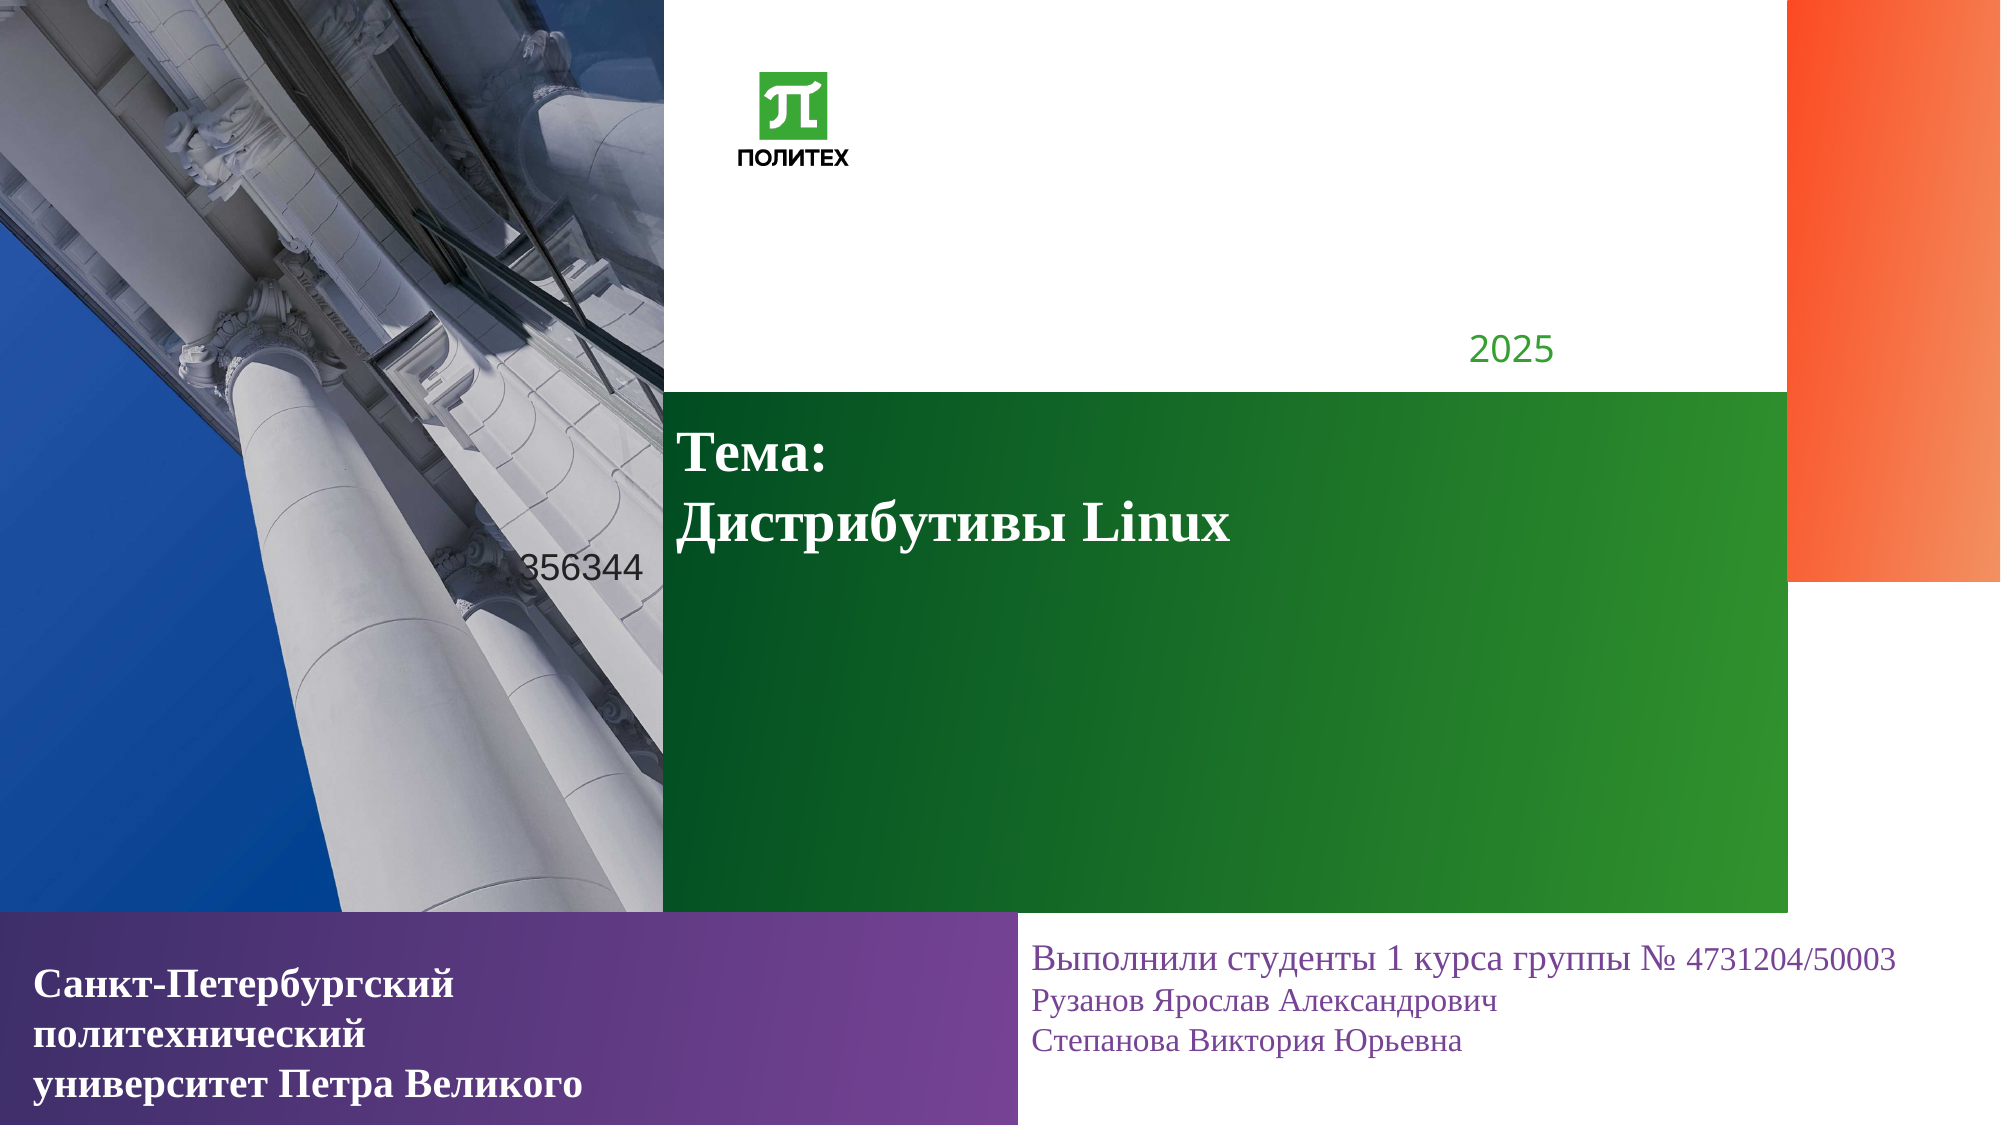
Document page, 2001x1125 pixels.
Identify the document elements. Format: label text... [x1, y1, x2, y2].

text_box Санкт-Петербургский политехнический университет Петра Великого [17, 948, 601, 1115]
picture [738, 72, 849, 167]
text_box Выполнили студенты 1 курса группы № 4731204/50003 Рузанов Ярослав Александрович Степанова Виктория Юрьевна [1016, 925, 2000, 1067]
text_box 356344 [503, 535, 1512, 596]
picture [0, 0, 664, 912]
text_box [0, 0, 2000, 1125]
text_box Тема: Дистрибутивы Linux [661, 405, 1786, 634]
text_box 2025 [1453, 317, 1745, 378]
